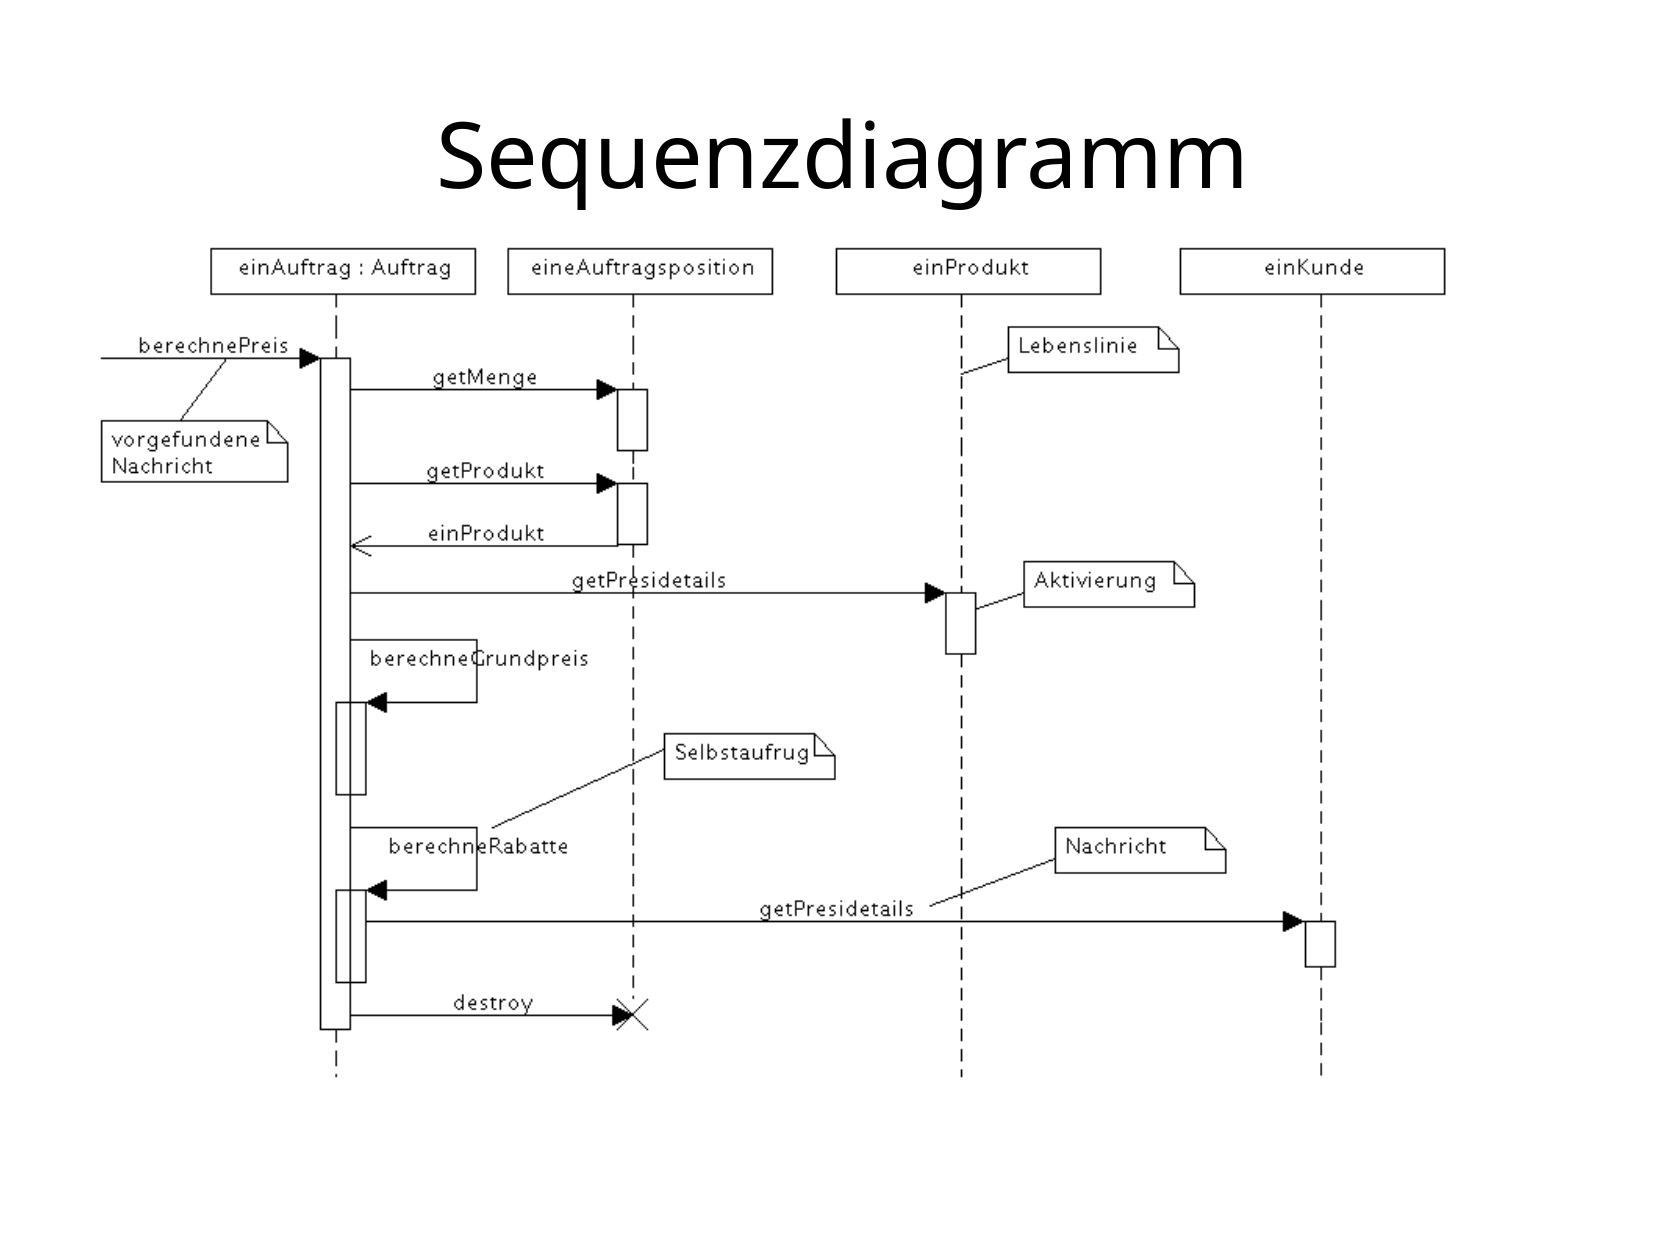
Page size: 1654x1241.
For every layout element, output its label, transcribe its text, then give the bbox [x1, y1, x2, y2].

title Sequenzdiagramm [82, 49, 1571, 257]
picture [23, 217, 1477, 1140]
